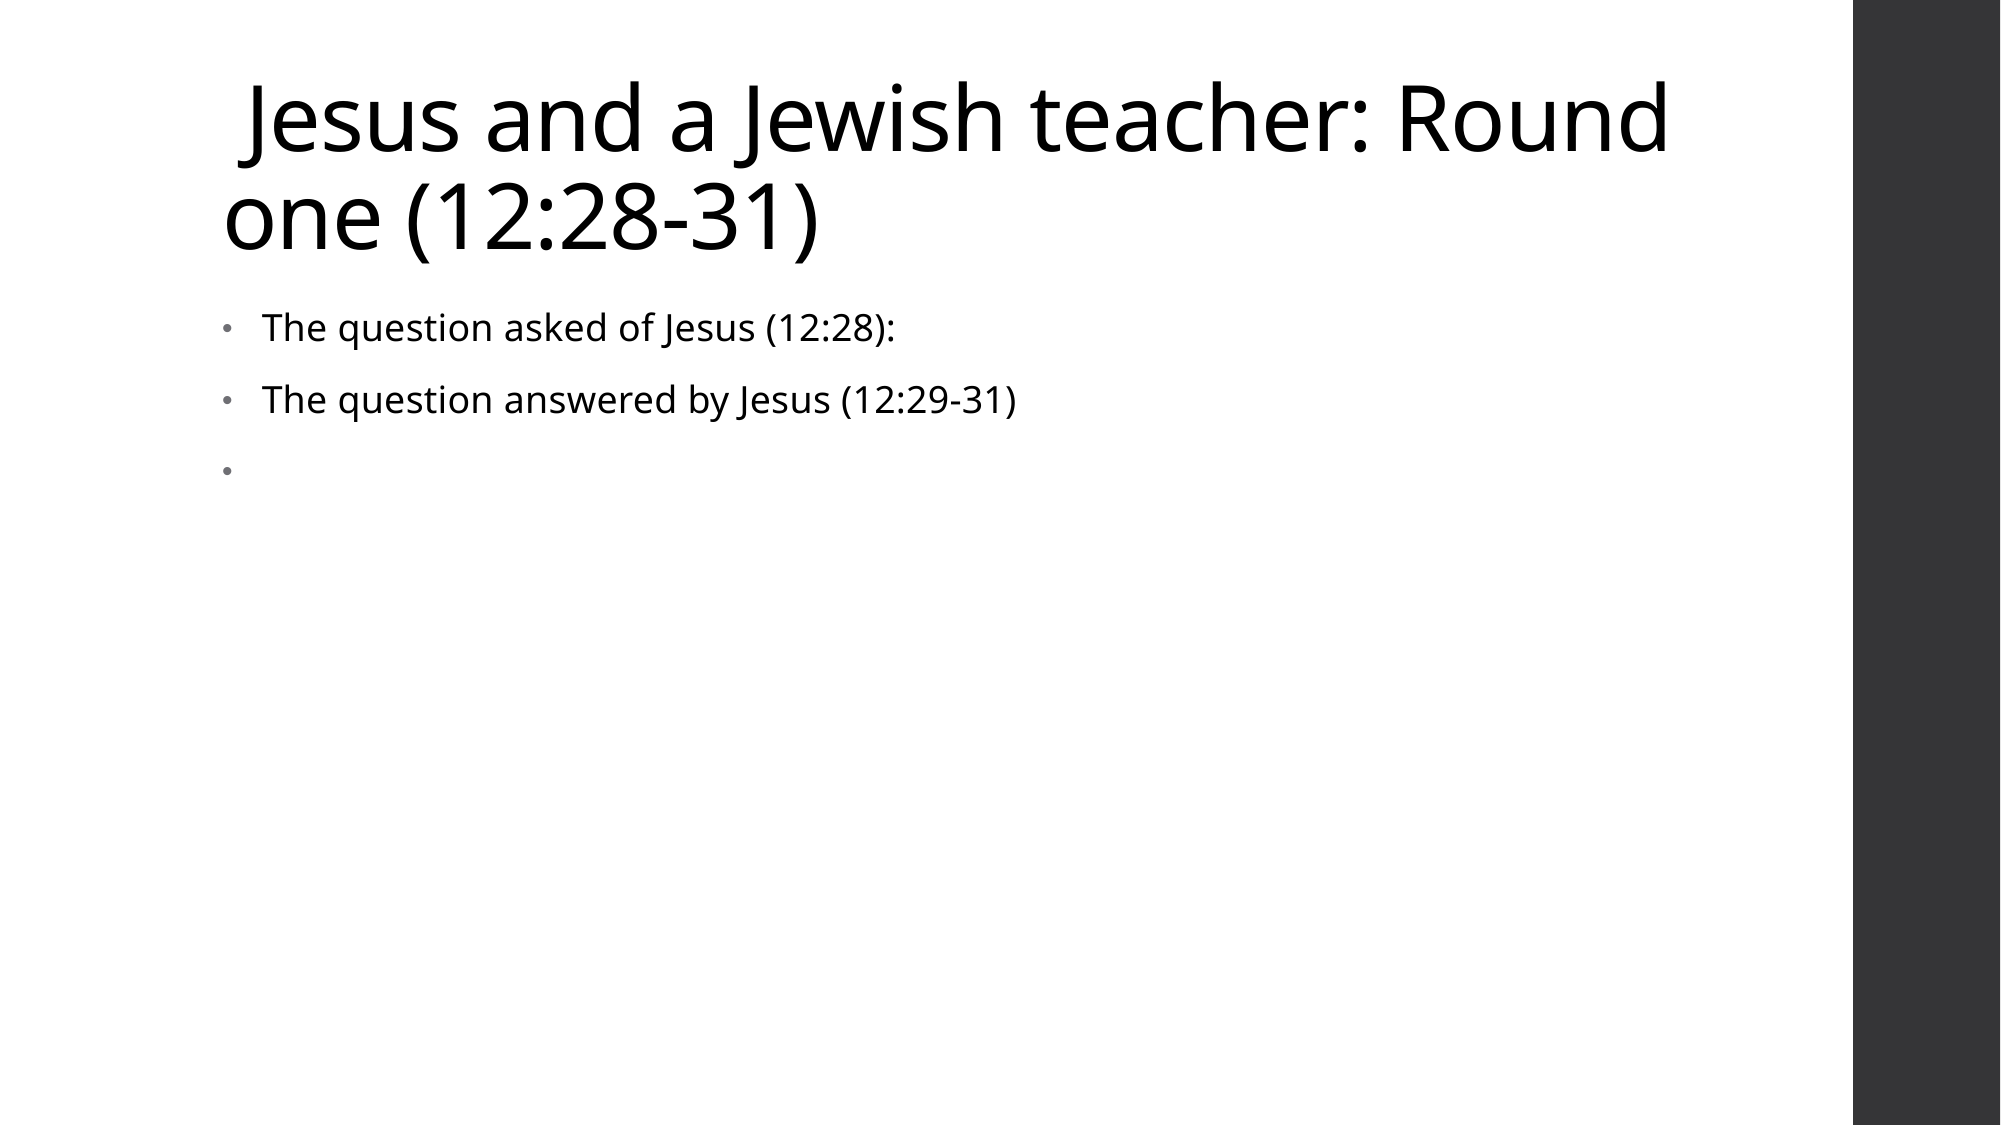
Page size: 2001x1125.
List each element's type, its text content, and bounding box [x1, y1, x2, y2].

list The question asked of Jesus (12:28): The question answered by Jesus (12:29-31) [206, 299, 1617, 1014]
title Jesus and a Jewish teacher: Round one (12:28-31) [206, 60, 1797, 278]
